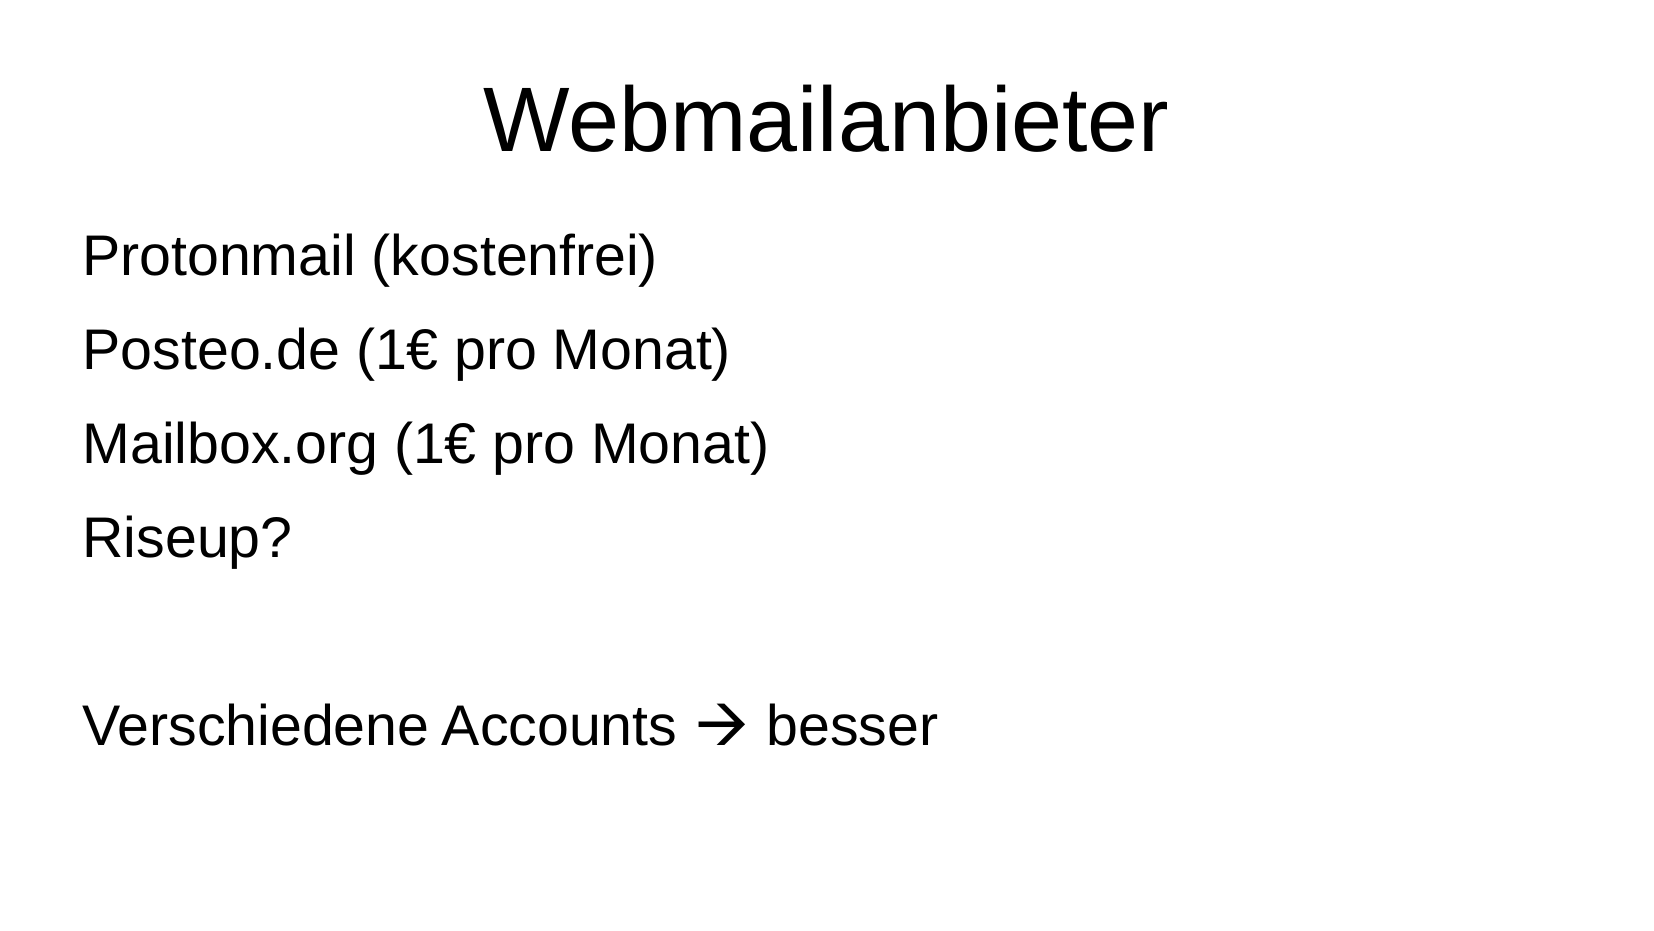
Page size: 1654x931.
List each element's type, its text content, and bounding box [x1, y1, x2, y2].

list Protonmail (kostenfrei) Posteo.de (1€ pro Monat) Mailbox.org (1€ pro Monat) Riseup? Verschiedene Accounts  besser [82, 217, 1571, 758]
title Webmailanbieter [82, 37, 1571, 193]
